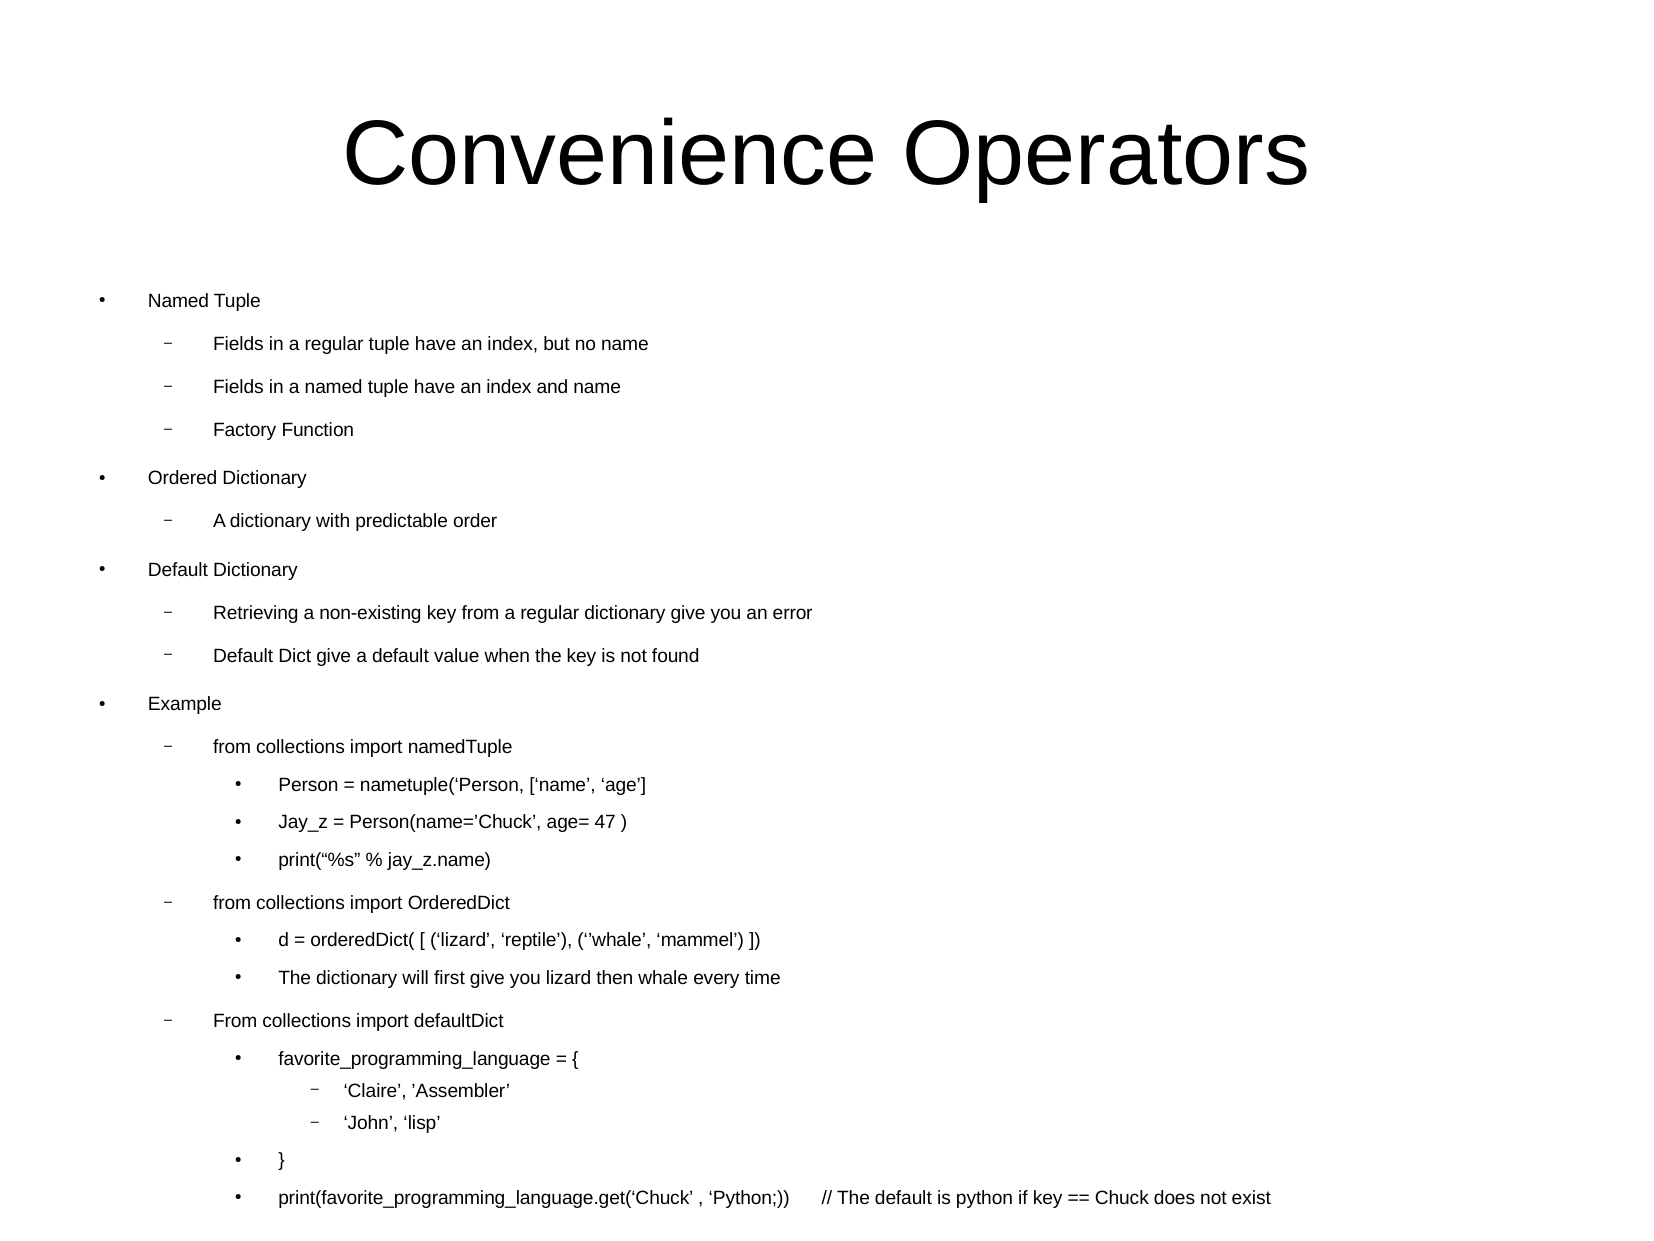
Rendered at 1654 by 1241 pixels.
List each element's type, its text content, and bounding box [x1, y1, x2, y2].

list Named Tuple Fields in a regular tuple have an index, but no name Fields in a named tuple have an index and name Factory Function Ordered Dictionary A dictionary with predictable order Default Dictionary Retrieving a non-existing key from a regular dictionary give you an error Default Dict give a default value when the key is not found Example from collections import namedTuple Person = nametuple(‘Person, [‘name’, ‘age’] Jay_z = Person(name=’Chuck’, age= 47 ) print(“%s” % jay_z.name) from collections import OrderedDict d = orderedDict( [ (‘lizard’, ‘reptile’), (‘’whale’, ‘mammel’) ]) The dictionary will first give you lizard then whale every time From collections import defaultDict favorite_programming_language = { ‘Claire’, ’Assembler’ ‘John’, ‘lisp’ } print(favorite_programming_language.get(‘Chuck’ , ‘Python;)) // The default is python if key == Chuck does not exist [82, 290, 1571, 1217]
title Convenience Operators [82, 49, 1571, 257]
